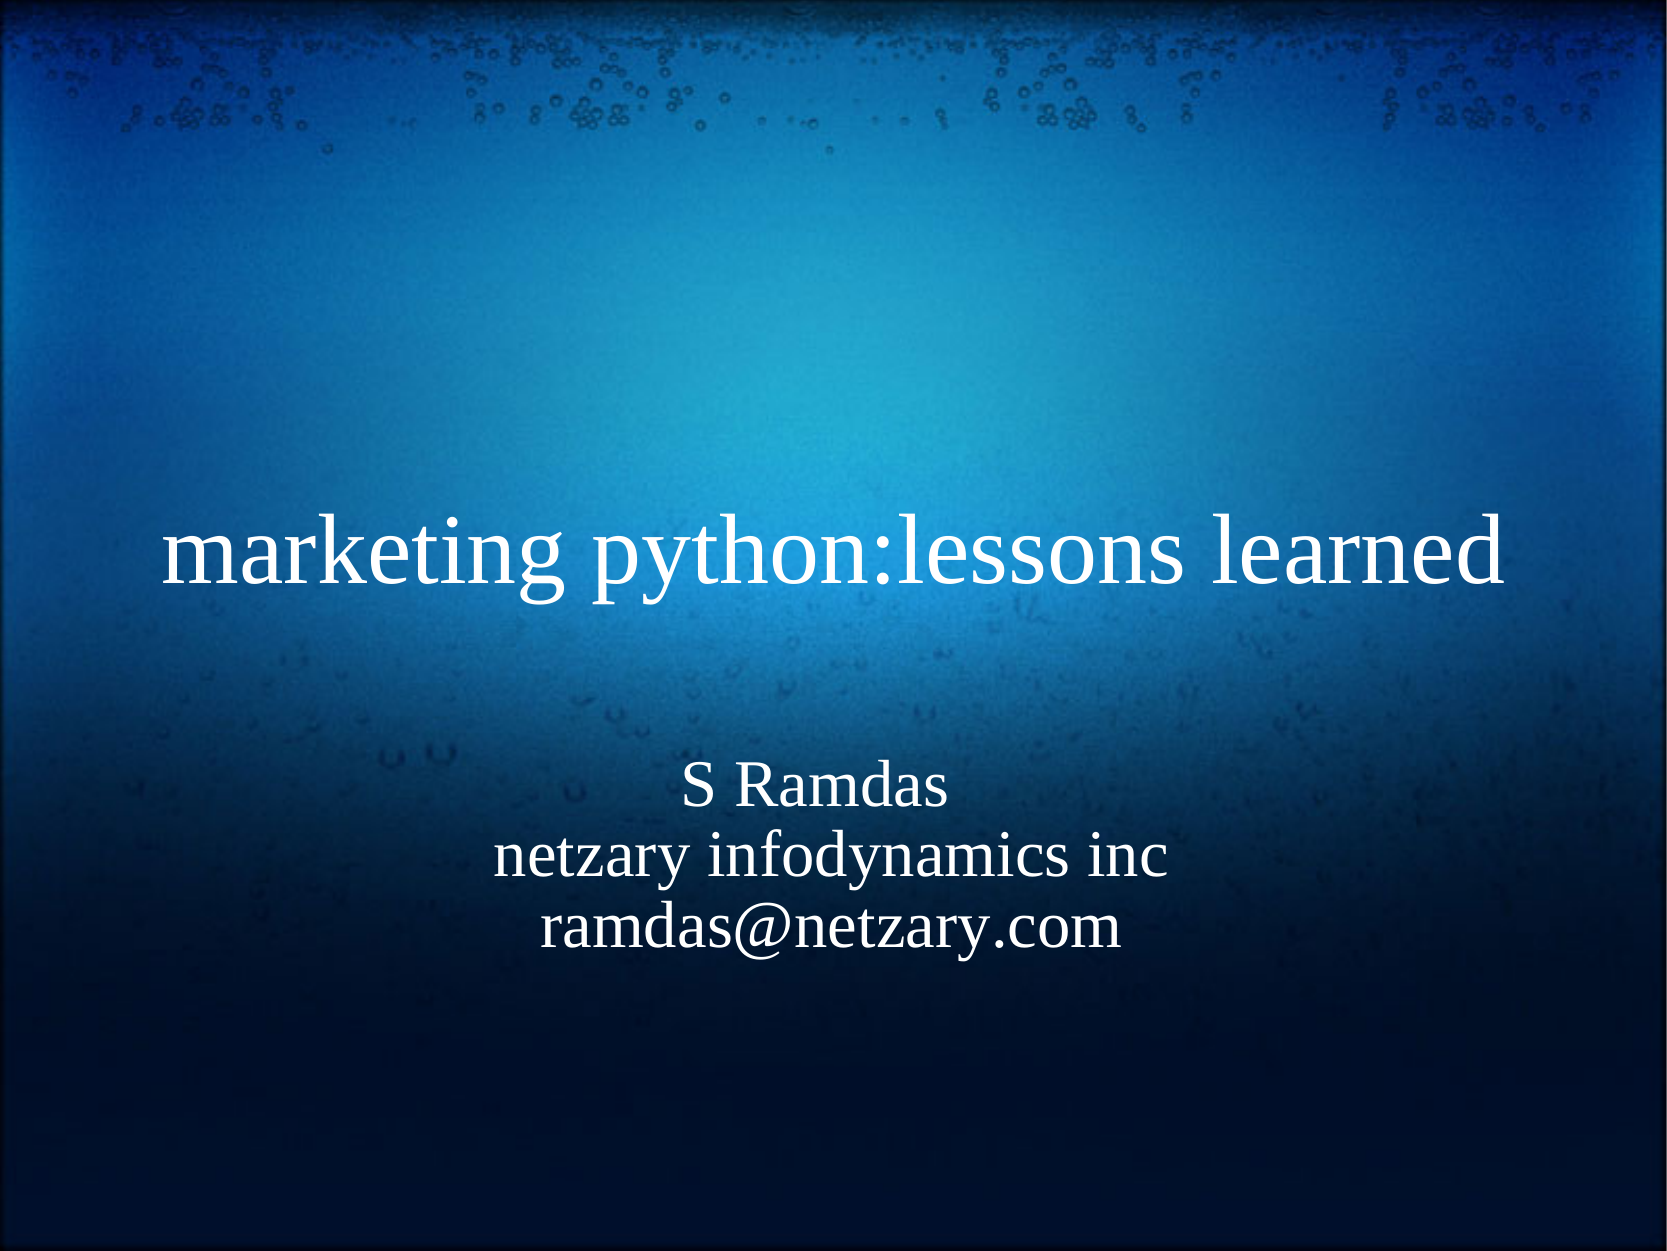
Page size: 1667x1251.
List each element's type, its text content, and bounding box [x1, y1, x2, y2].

picture [0, 0, 1667, 1251]
subtitle S Ramdas netzary infodynamics inc ramdas@netzary.com [289, 750, 1375, 1055]
title marketing python:lessons learned [141, 499, 1528, 731]
